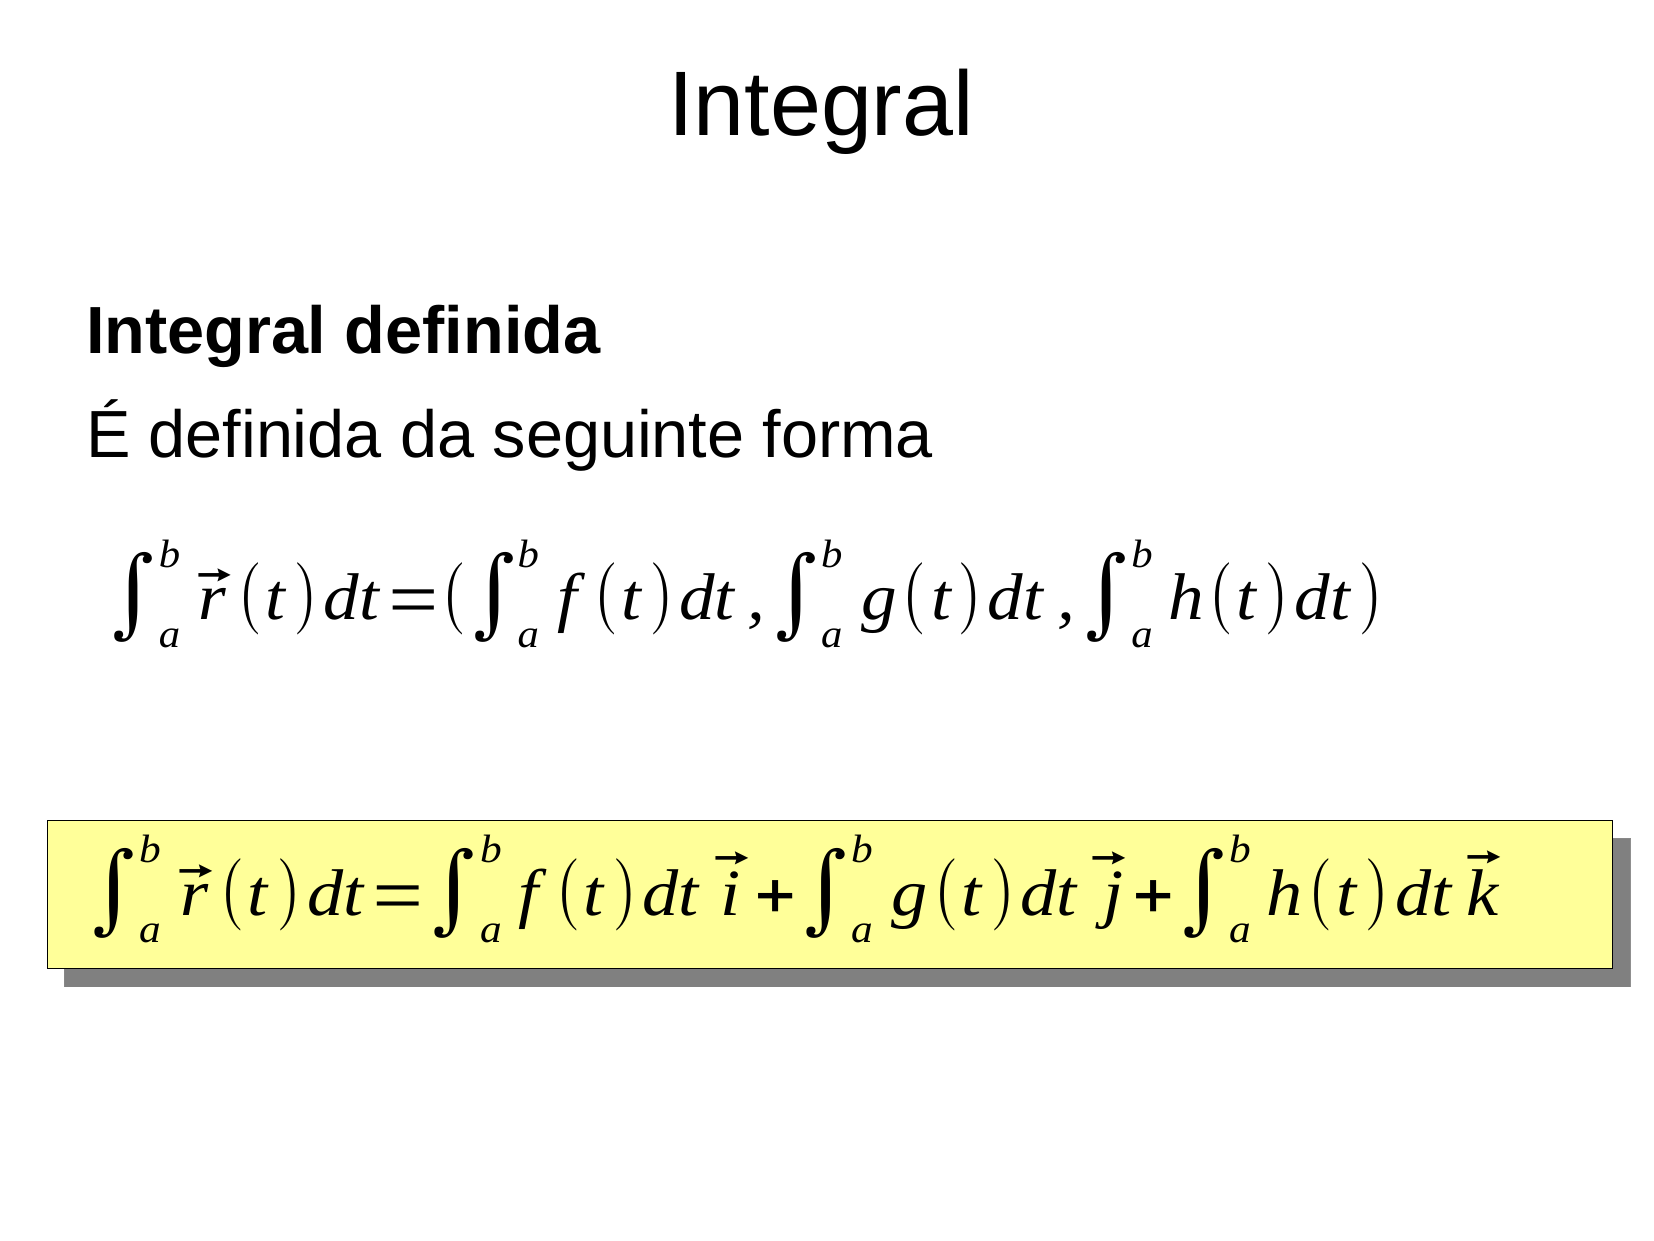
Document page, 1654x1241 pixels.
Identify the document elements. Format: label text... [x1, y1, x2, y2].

title Integral [77, 7, 1566, 200]
chart [97, 531, 1389, 657]
chart [76, 826, 1511, 952]
text_box [47, 820, 1613, 969]
list Integral definida É definida da seguinte forma [86, 292, 1575, 886]
